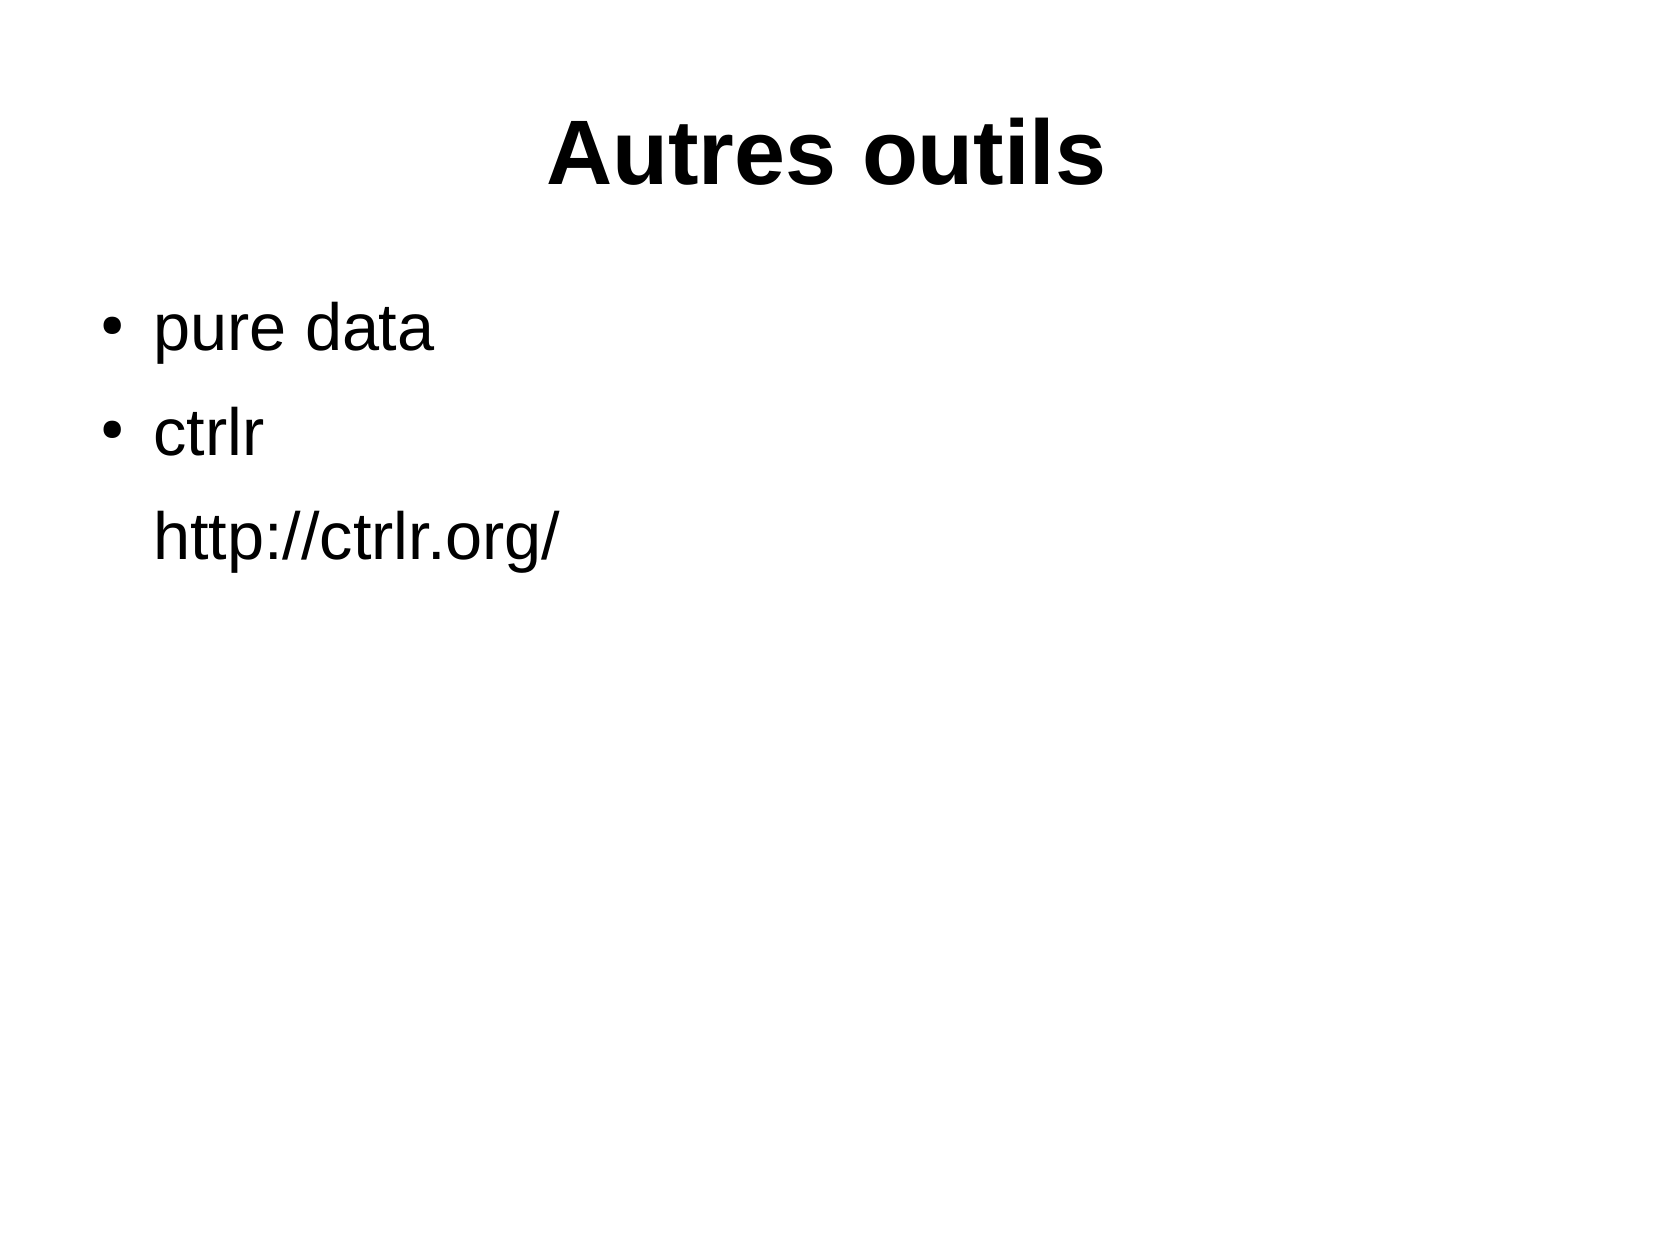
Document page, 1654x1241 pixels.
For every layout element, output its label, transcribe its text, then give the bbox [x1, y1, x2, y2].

list pure data ctrlr http://ctrlr.org/ [82, 290, 1571, 1010]
title Autres outils [82, 49, 1571, 257]
